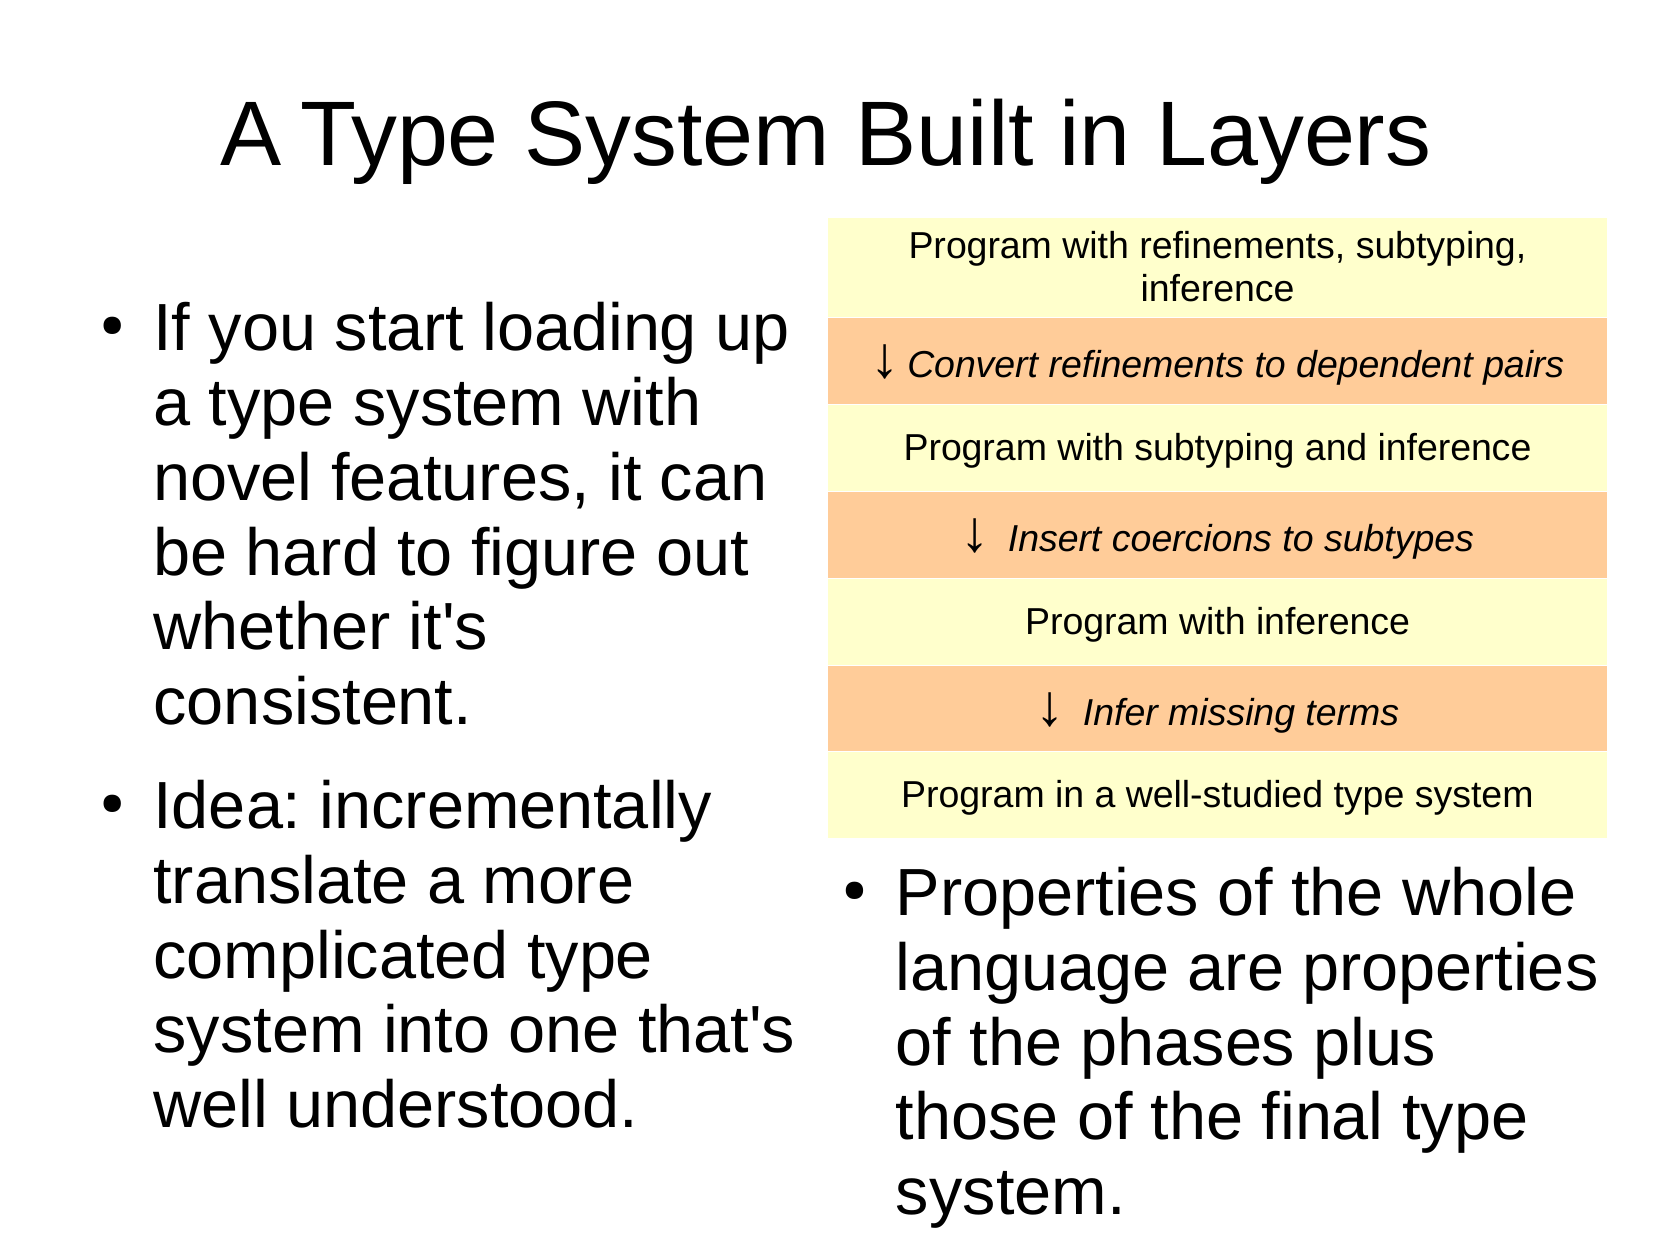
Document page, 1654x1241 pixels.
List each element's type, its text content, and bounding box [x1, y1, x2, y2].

list Properties of the whole language are properties of the phases plus those of the final type system. [825, 855, 1615, 1229]
table_cell Program in a well-studied type system [828, 752, 1607, 838]
title A Type System Built in Layers [82, 49, 1571, 218]
list If you start loading up a type system with novel features, it can be hard to figure out whether it's consistent. Idea: incrementally translate a more complicated type system into one that's well understood. [82, 290, 809, 1143]
table_cell ↓ Convert refinements to dependent pairs [828, 318, 1607, 404]
table_cell Program with inference [828, 579, 1607, 665]
table_header Program with refinements, subtyping, inference [828, 218, 1607, 317]
table_cell ↓ Insert coercions to subtypes [828, 492, 1607, 578]
table_cell ↓ Infer missing terms [828, 666, 1607, 751]
table_cell Program with subtyping and inference [828, 405, 1607, 491]
